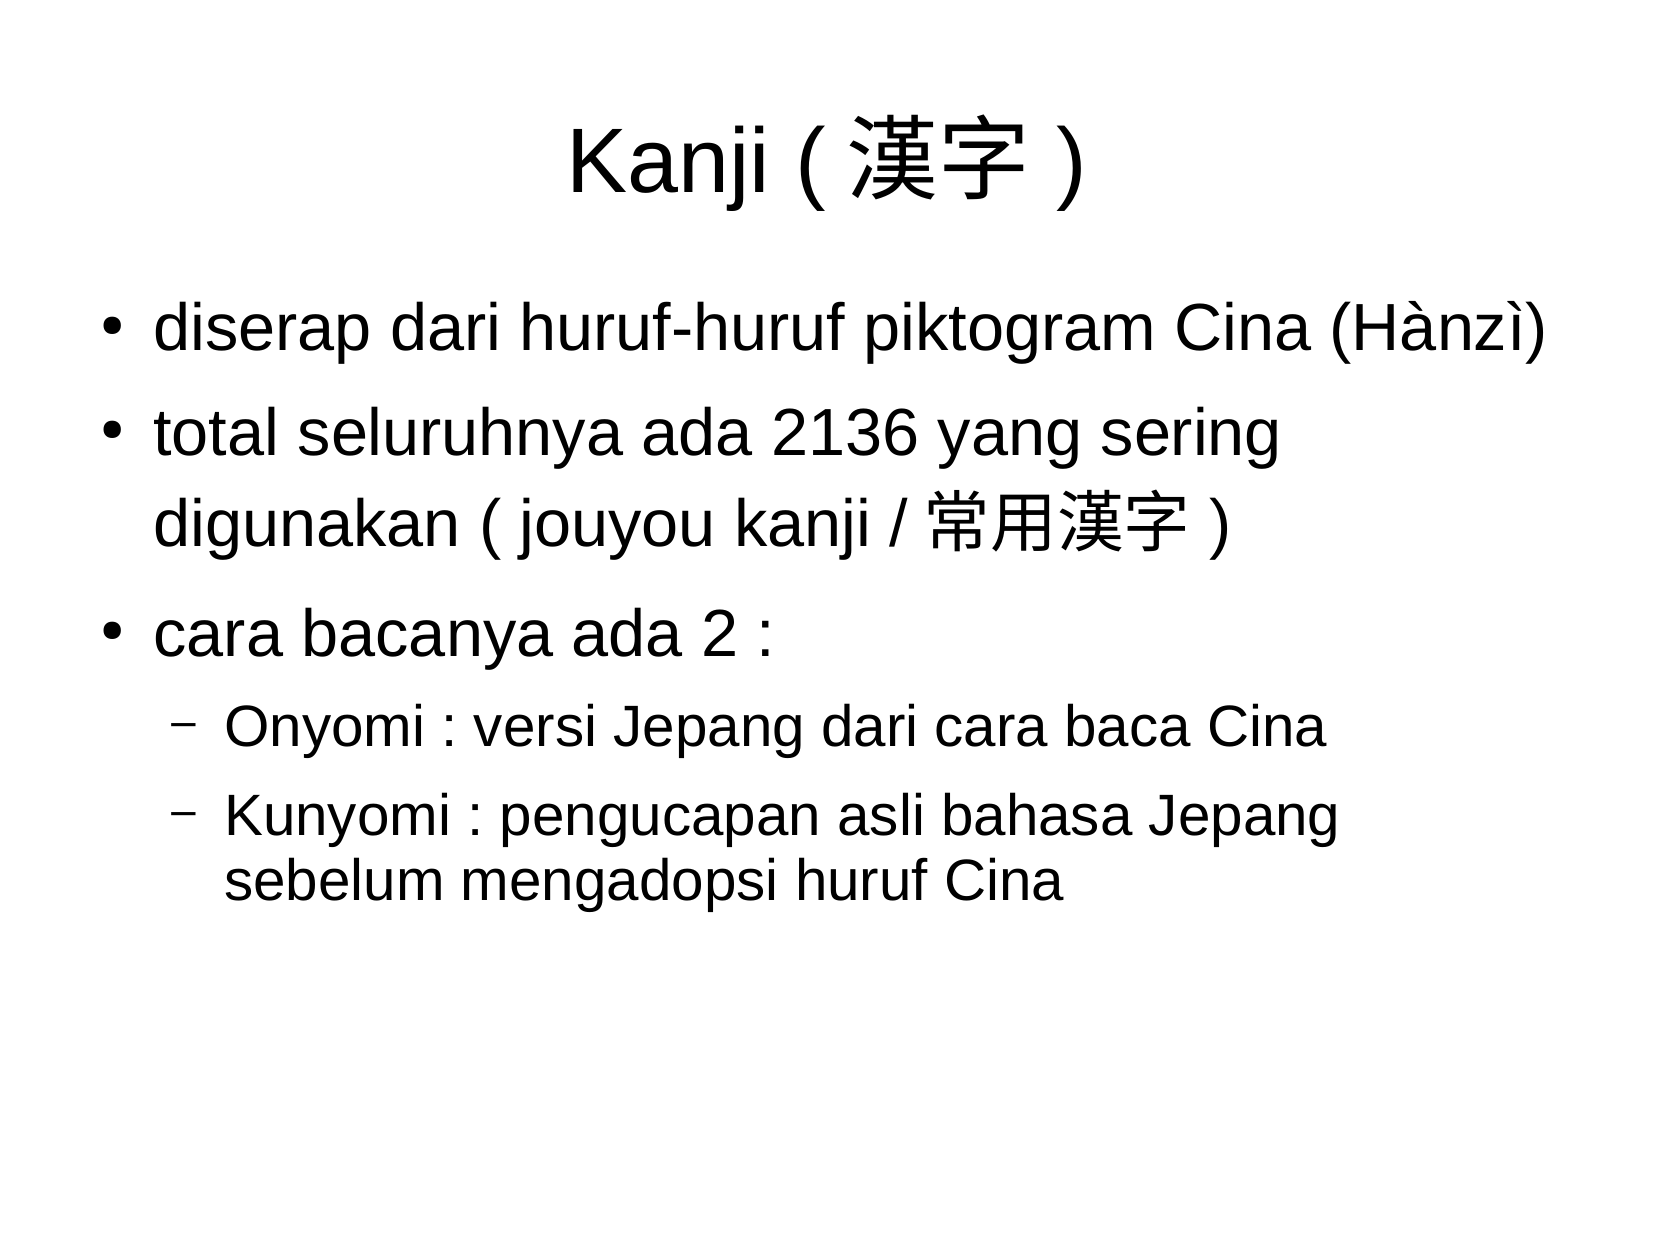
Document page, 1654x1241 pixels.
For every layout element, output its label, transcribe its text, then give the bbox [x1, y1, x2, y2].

title Kanji (漢字) [82, 49, 1571, 257]
list diserap dari huruf-huruf piktogram Cina (Hànzì) total seluruhnya ada 2136 yang sering digunakan ( jouyou kanji /常用漢字) cara bacanya ada 2 : Onyomi : versi Jepang dari cara baca Cina Kunyomi : pengucapan asli bahasa Jepang sebelum mengadopsi huruf Cina [82, 290, 1571, 1010]
